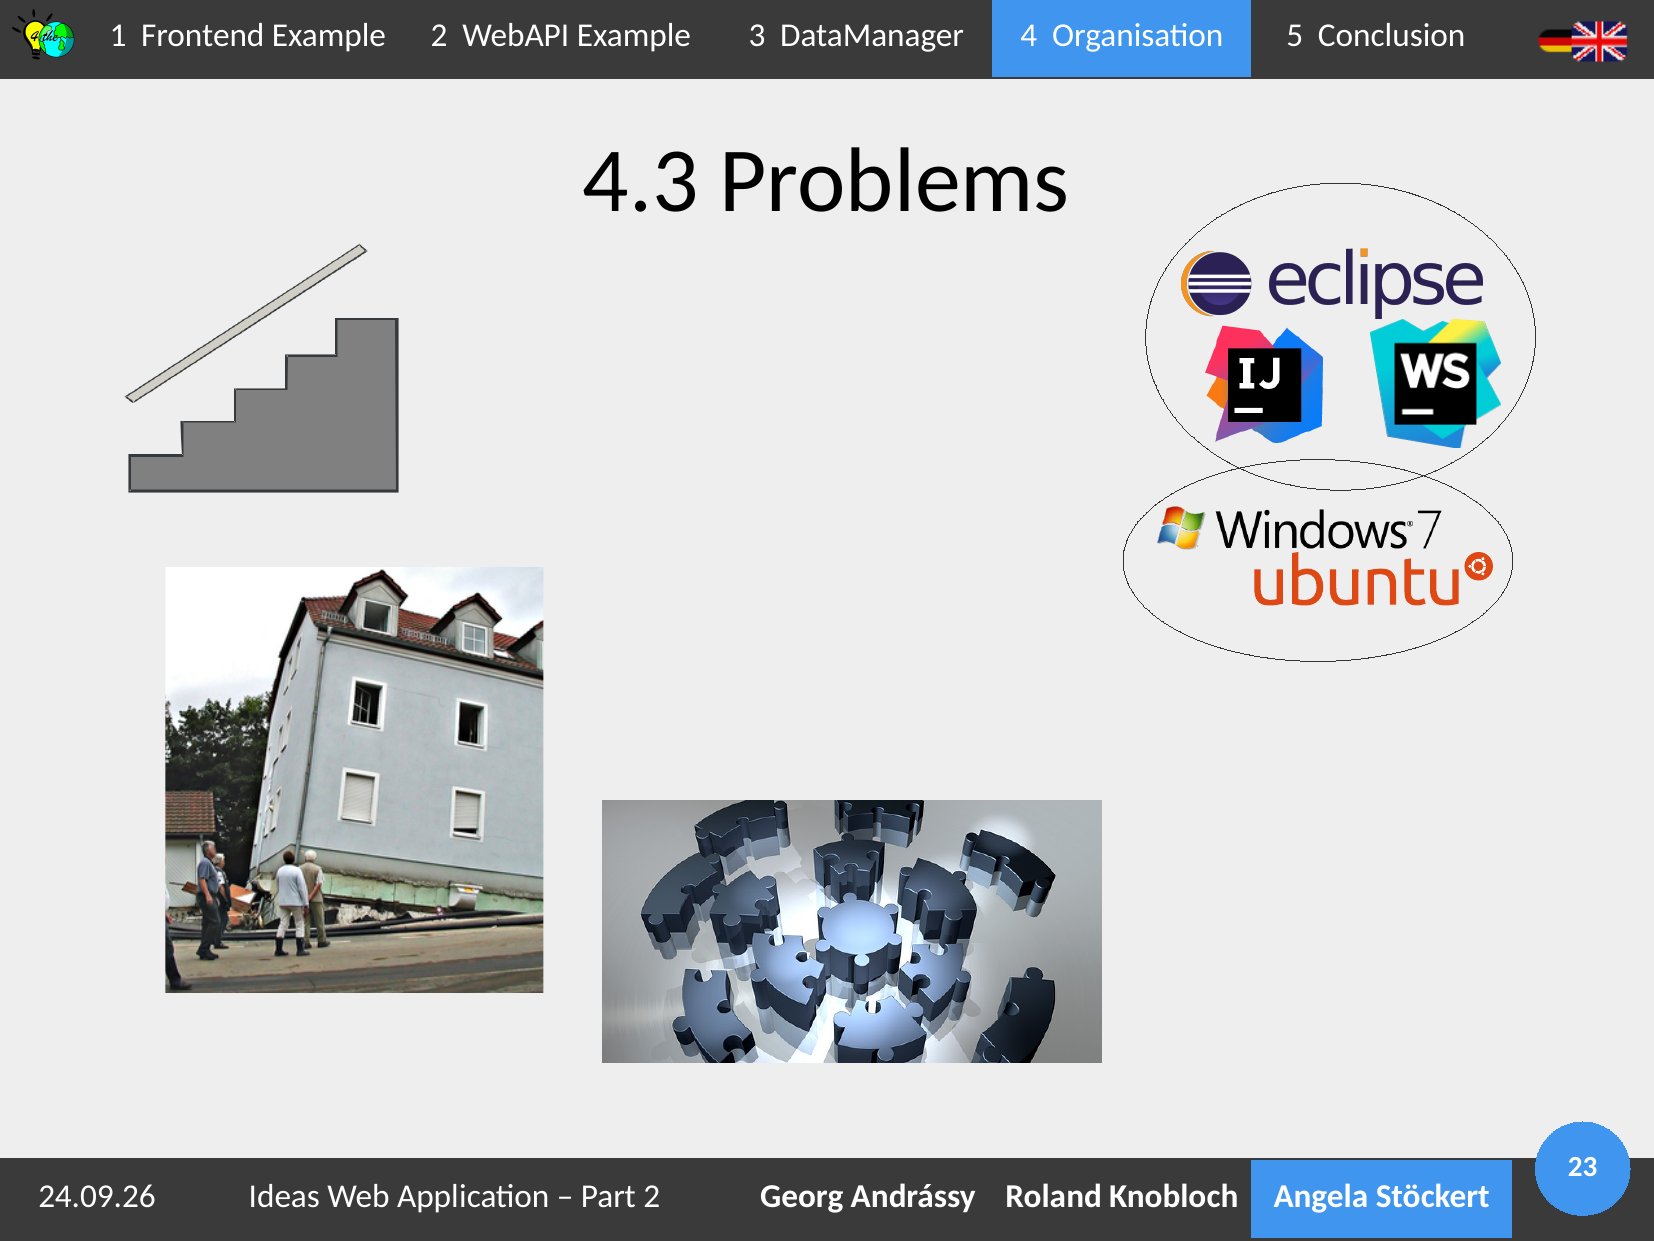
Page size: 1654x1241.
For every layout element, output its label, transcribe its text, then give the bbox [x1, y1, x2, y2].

picture [1181, 248, 1501, 448]
text_box 5 Conclusion [1251, 0, 1501, 77]
picture [124, 230, 420, 526]
text_box Georg Andrássy [744, 1160, 992, 1238]
picture [2, 0, 83, 79]
text_box 4 Organisation [992, 0, 1251, 77]
picture [1151, 490, 1543, 668]
text_box 3 DataManager [720, 0, 992, 77]
title 4.3 Problems [82, 106, 1571, 272]
text_box Roland Knobloch [992, 1160, 1251, 1238]
text_box 1 Frontend Example [94, 0, 401, 77]
text_box Ideas Web Application – Part 2 [242, 1160, 668, 1238]
picture [1536, 18, 1629, 64]
picture [602, 800, 1102, 1063]
picture [1205, 325, 1323, 443]
text_box Angela Stöckert [1251, 1160, 1512, 1238]
picture [165, 567, 544, 993]
text_box 2 WebAPI Example [401, 0, 720, 77]
